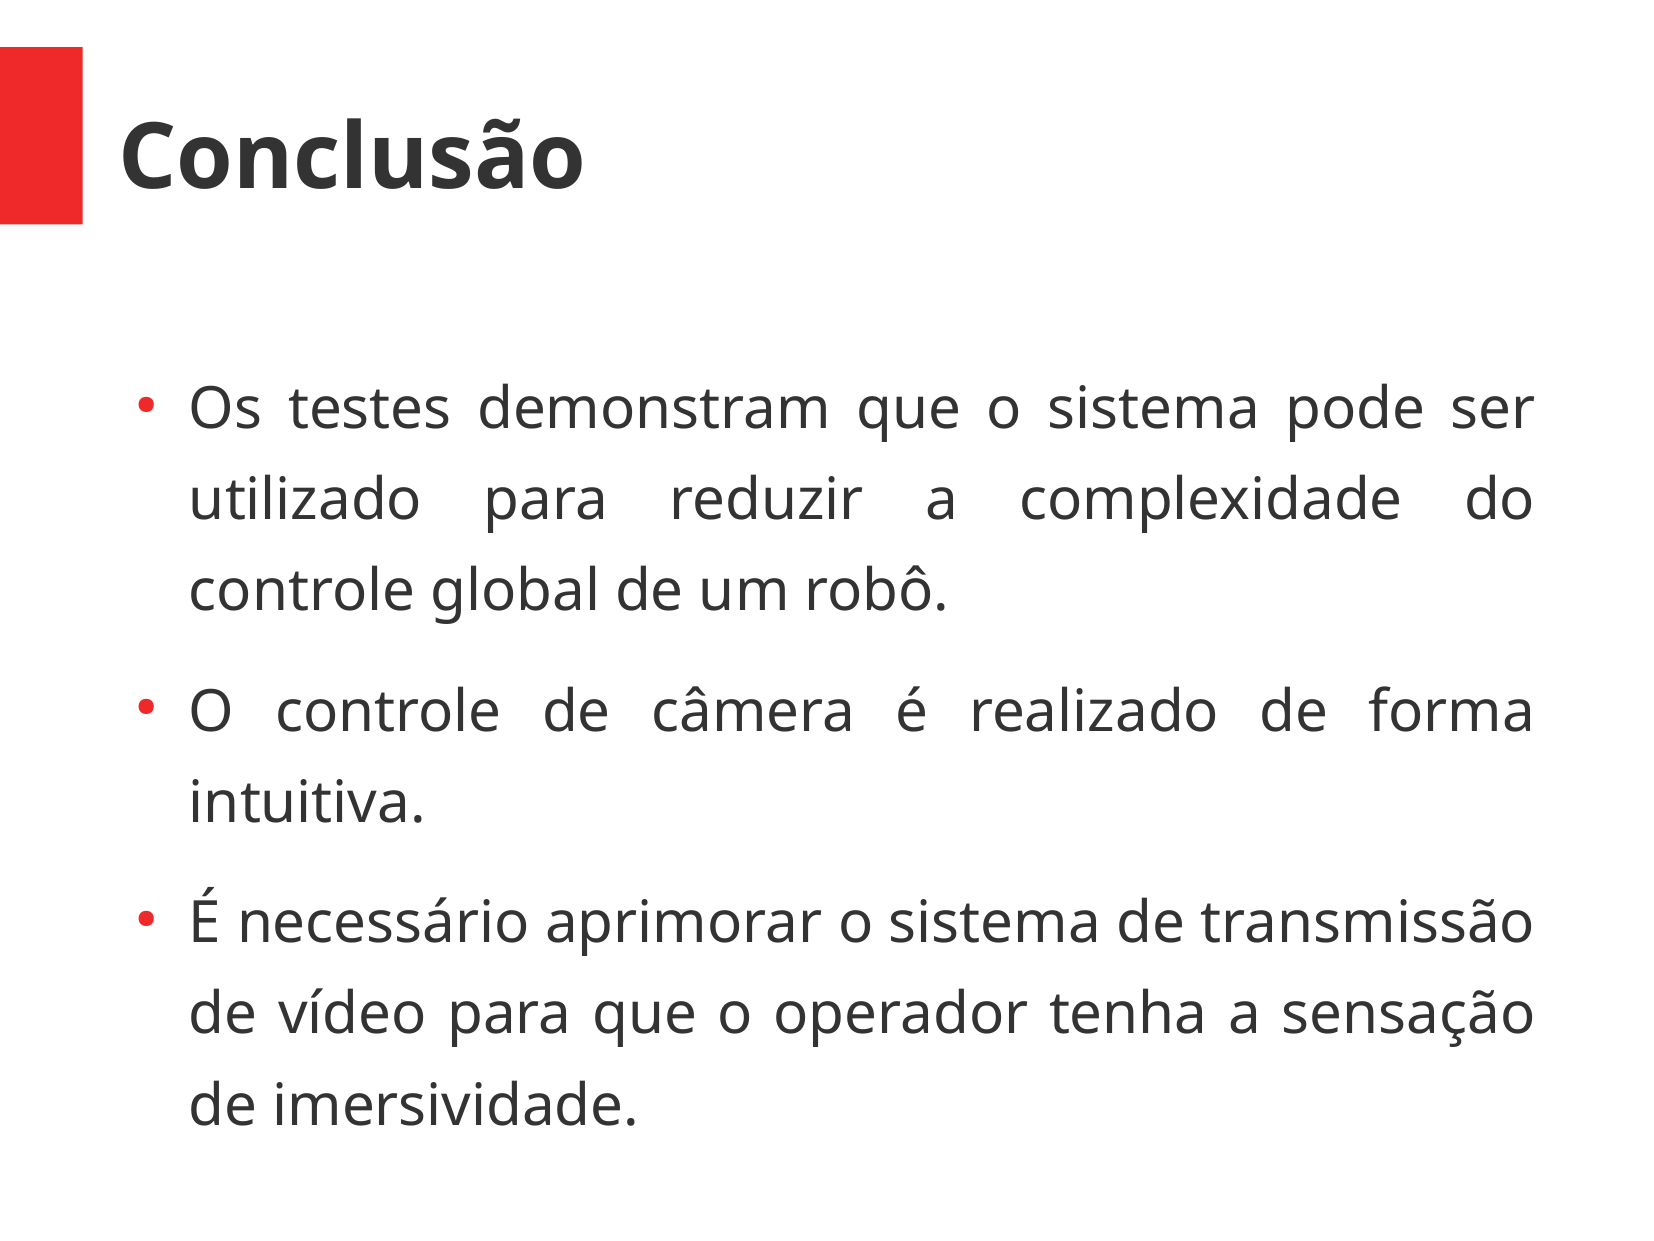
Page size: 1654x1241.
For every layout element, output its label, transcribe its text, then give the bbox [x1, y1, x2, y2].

list Os testes demonstram que o sistema pode ser utilizado para reduzir a complexidade do controle global de um robô. O controle de câmera é realizado de forma intuitiva. É necessário aprimorar o sistema de transmissão de vídeo para que o operador tenha a sensação de imersividade. [118, 354, 1536, 1074]
title Conclusão [118, 49, 1571, 257]
